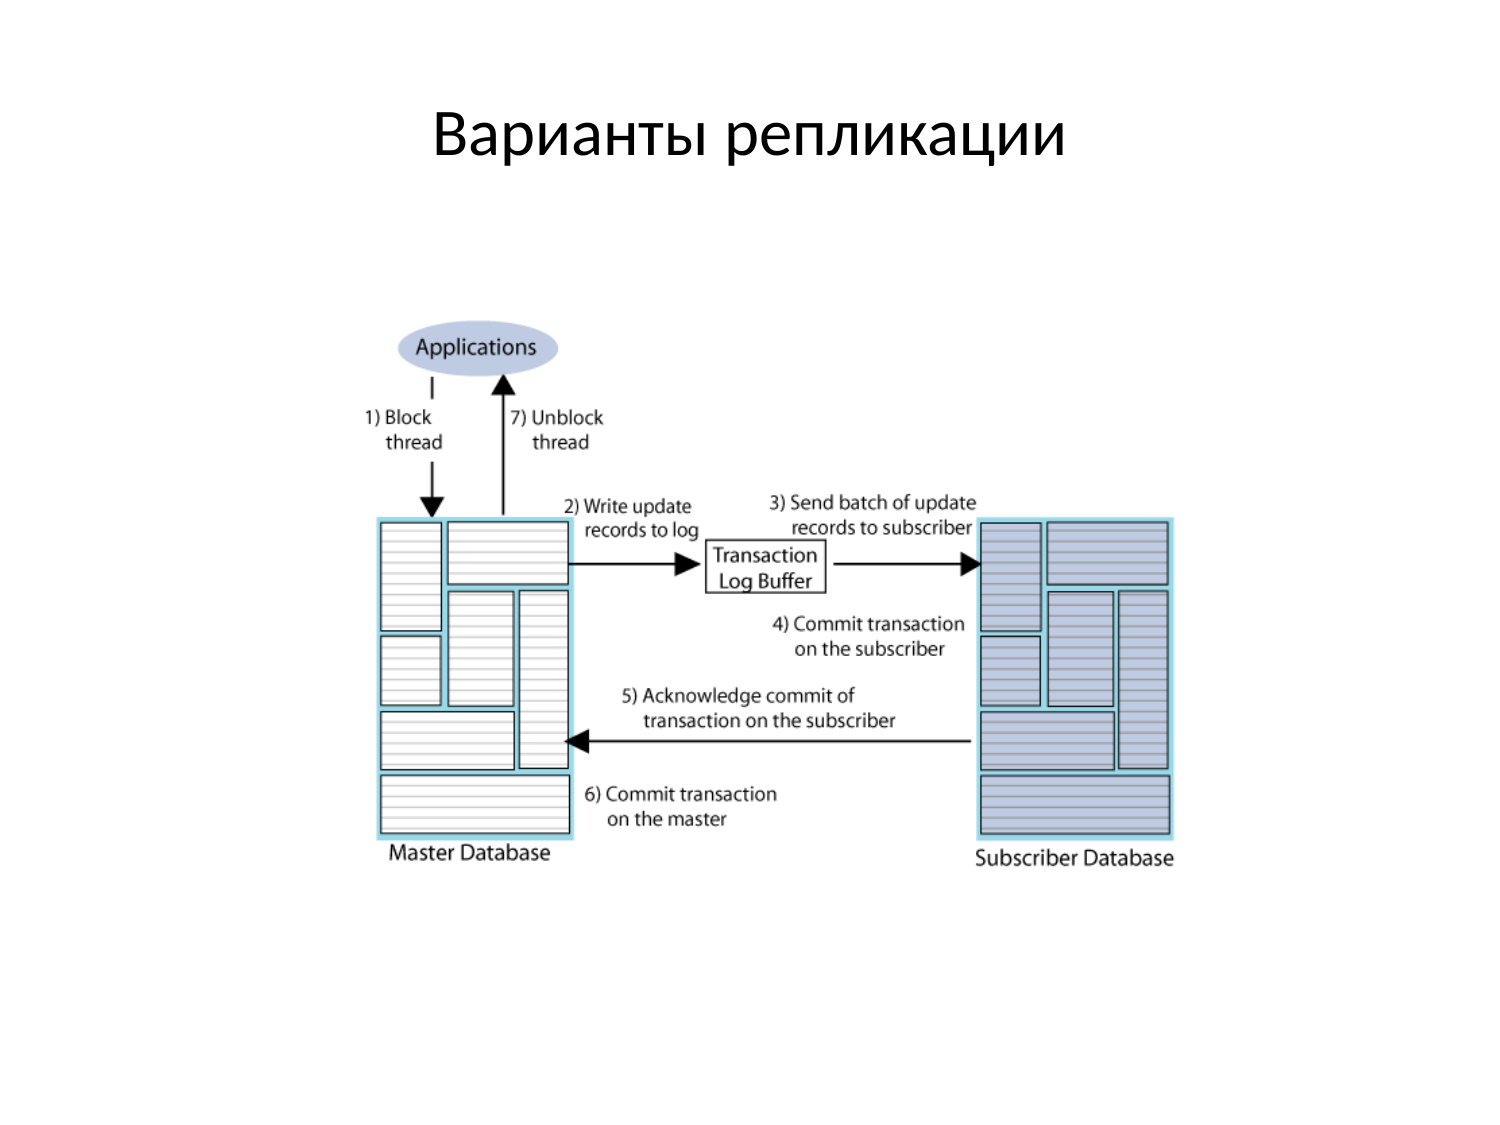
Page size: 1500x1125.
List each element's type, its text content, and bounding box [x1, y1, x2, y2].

picture [364, 319, 1176, 873]
title Варианты репликации [75, 45, 1425, 233]
